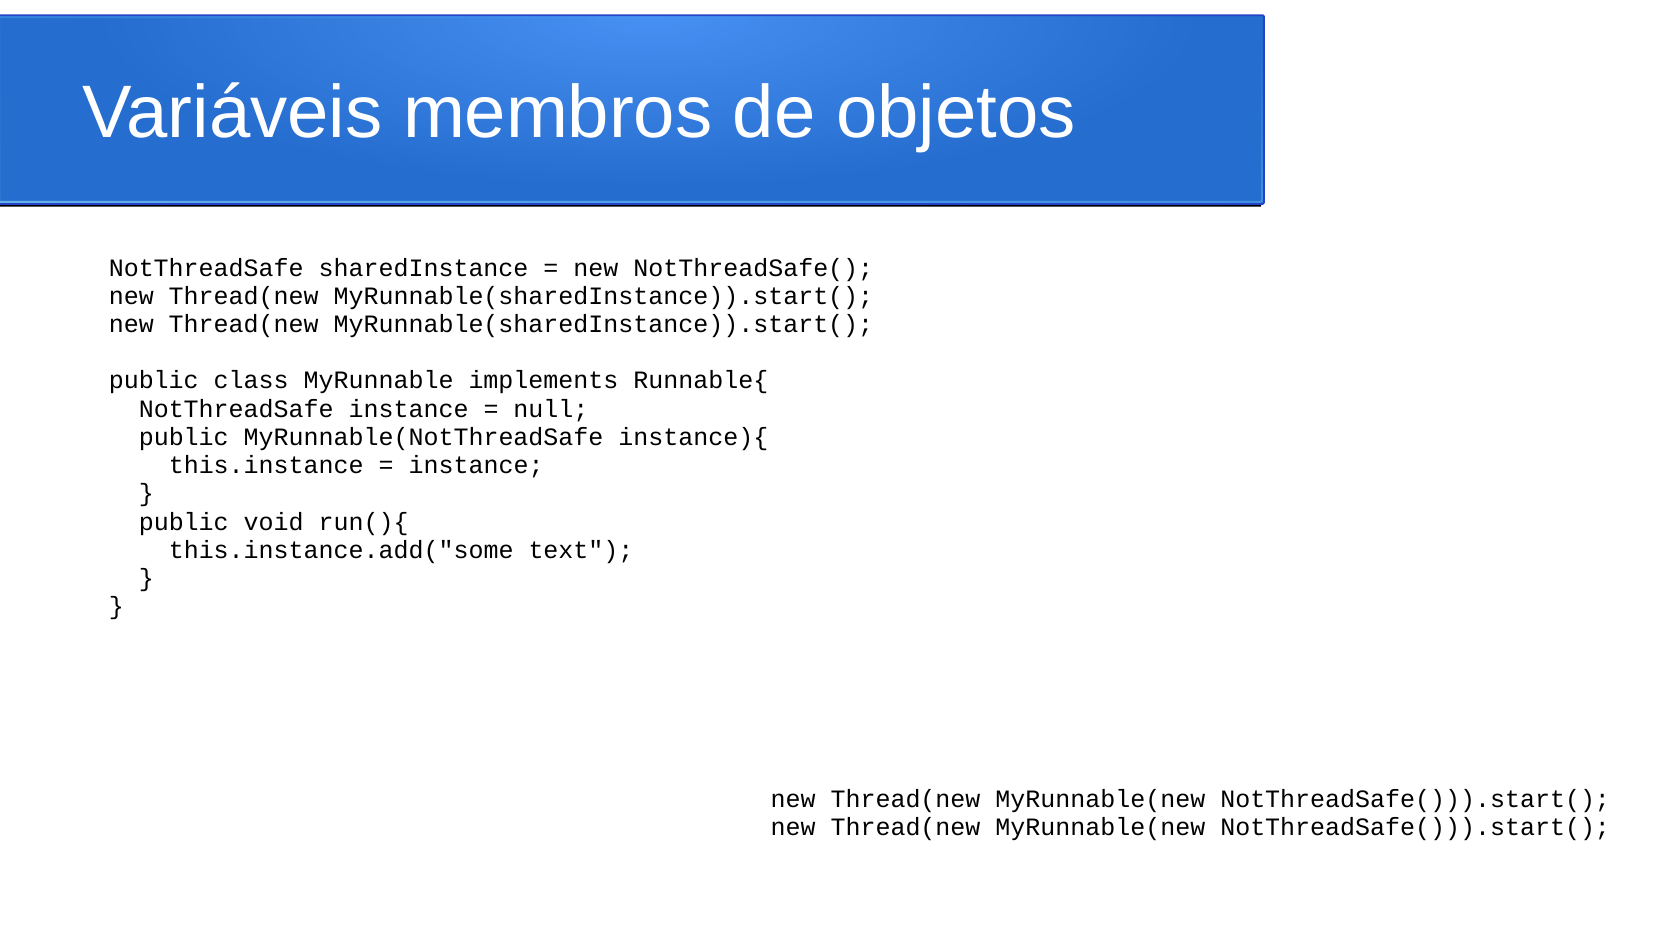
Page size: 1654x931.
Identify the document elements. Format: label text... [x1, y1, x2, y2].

title Variáveis membros de objetos [82, 35, 1235, 189]
text_box NotThreadSafe sharedInstance = new NotThreadSafe(); new Thread(new MyRunnable(sharedInstance)).start(); new Thread(new MyRunnable(sharedInstance)).start(); public class MyRunnable implements Runnable{ NotThreadSafe instance = null; public MyRunnable(NotThreadSafe instance){ this.instance = instance; } public void run(){ this.instance.add("some text"); } } [93, 248, 1111, 686]
text_box new Thread(new MyRunnable(new NotThreadSafe())).start(); new Thread(new MyRunnable(new NotThreadSafe())).start(); [755, 779, 1630, 877]
